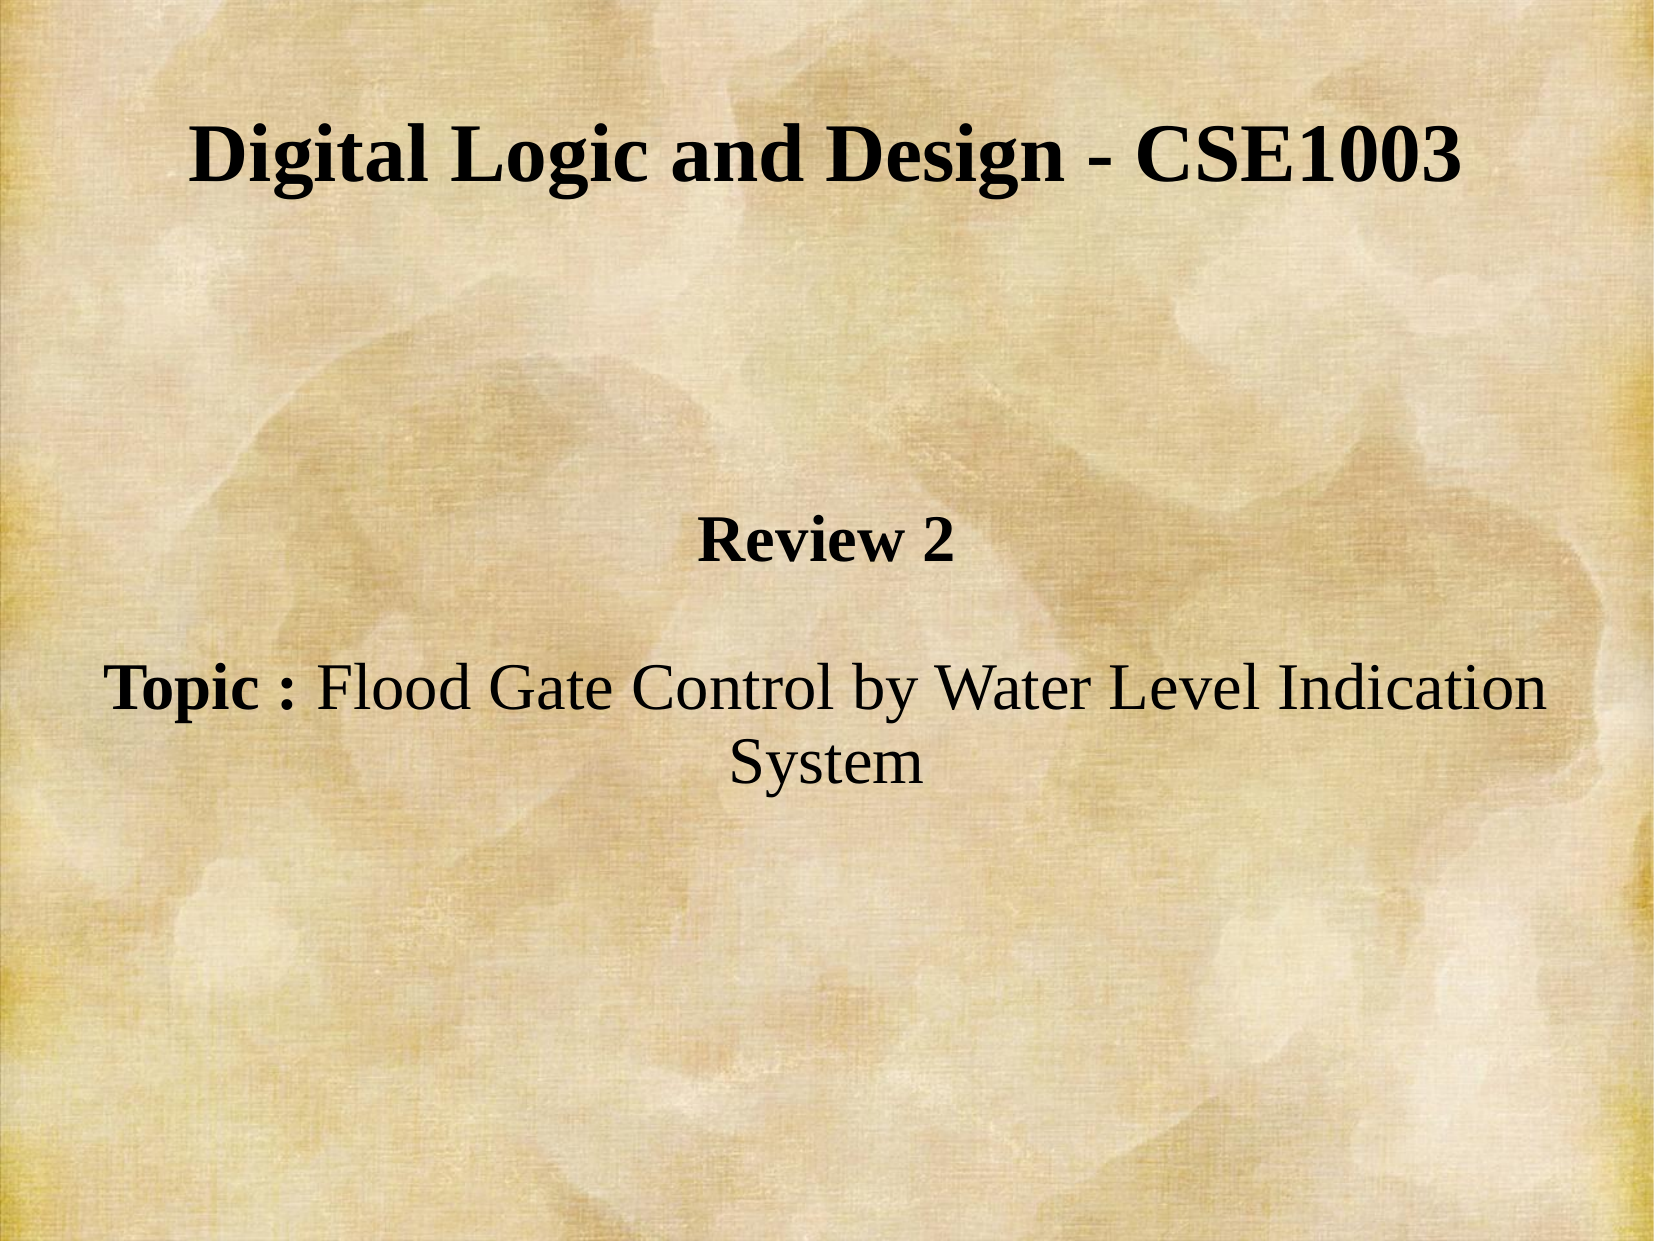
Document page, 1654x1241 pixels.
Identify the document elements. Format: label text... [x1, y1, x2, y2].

picture [0, 0, 1654, 1241]
subtitle Review 2 Topic : Flood Gate Control by Water Level Indication System [82, 290, 1571, 1010]
title Digital Logic and Design - CSE1003 [82, 49, 1571, 257]
